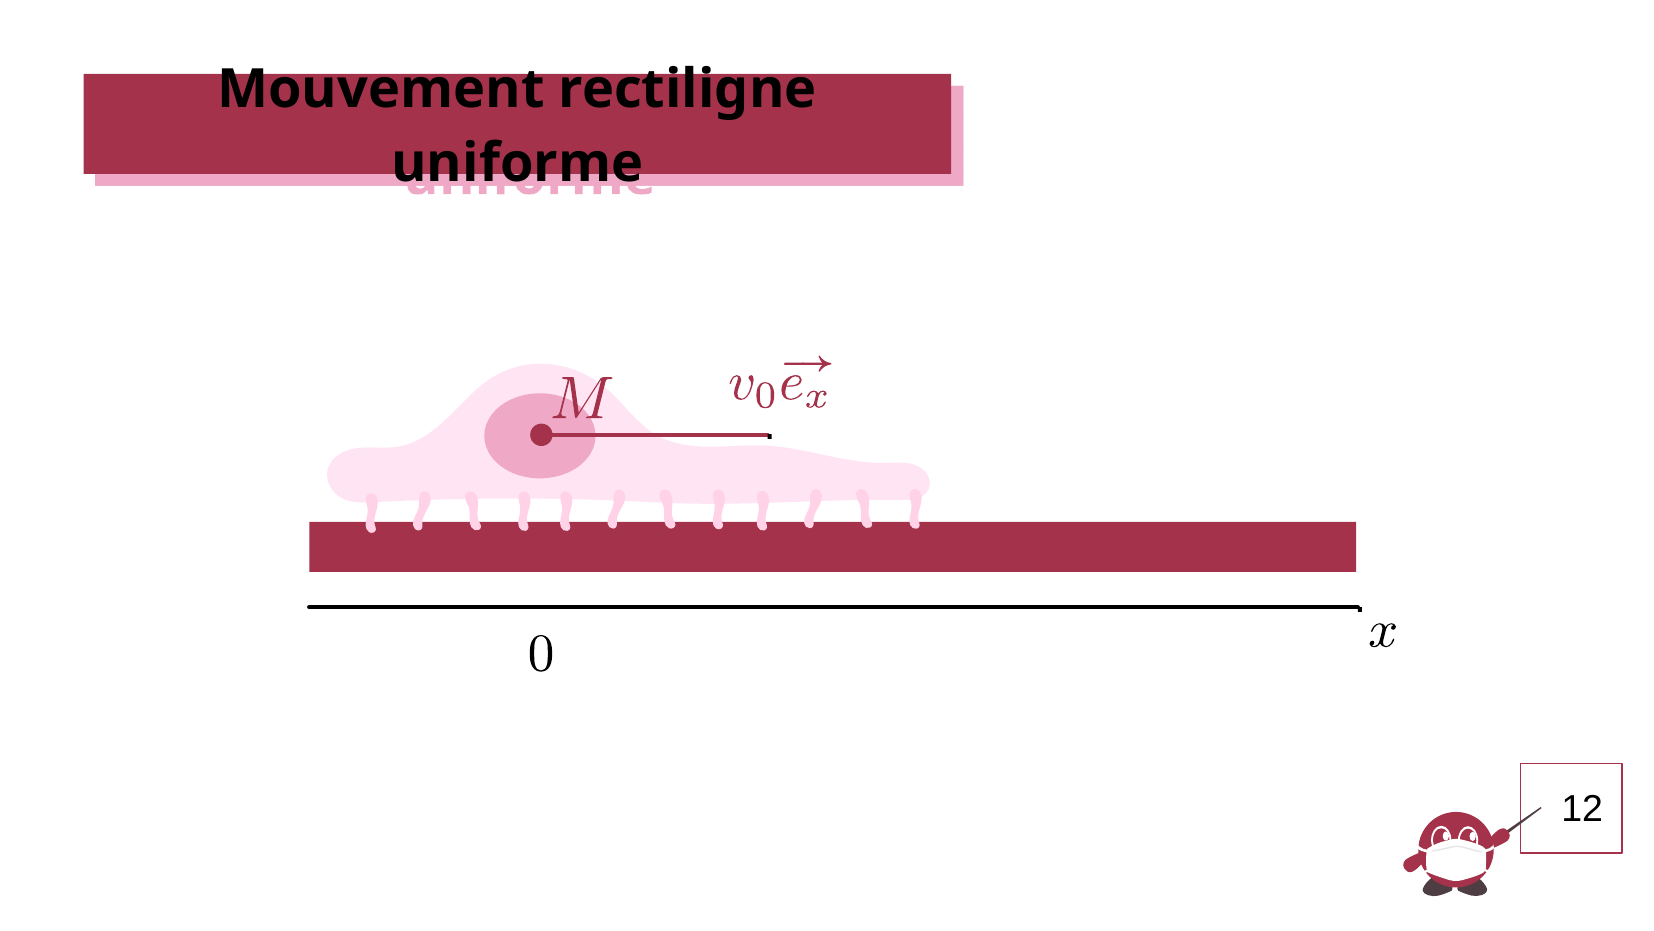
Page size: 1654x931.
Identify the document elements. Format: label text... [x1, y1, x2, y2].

picture [307, 355, 1396, 672]
picture [1403, 762, 1623, 897]
text_box Mouvement rectiligne uniforme [83, 73, 952, 174]
text_box <numéro> [1546, 780, 1654, 838]
